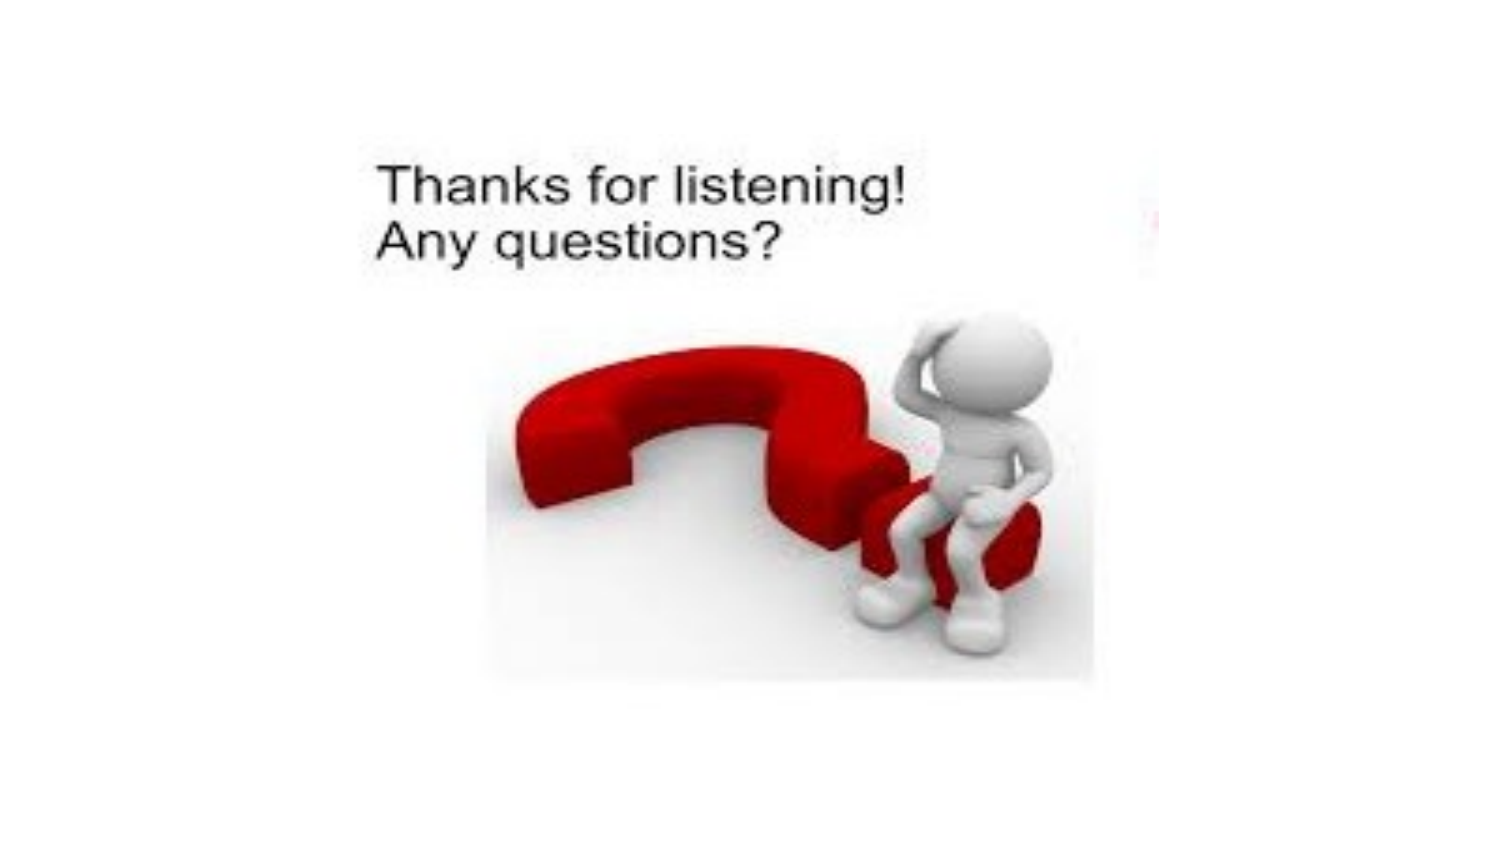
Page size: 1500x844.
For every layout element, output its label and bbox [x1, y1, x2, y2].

picture [330, 134, 1159, 748]
